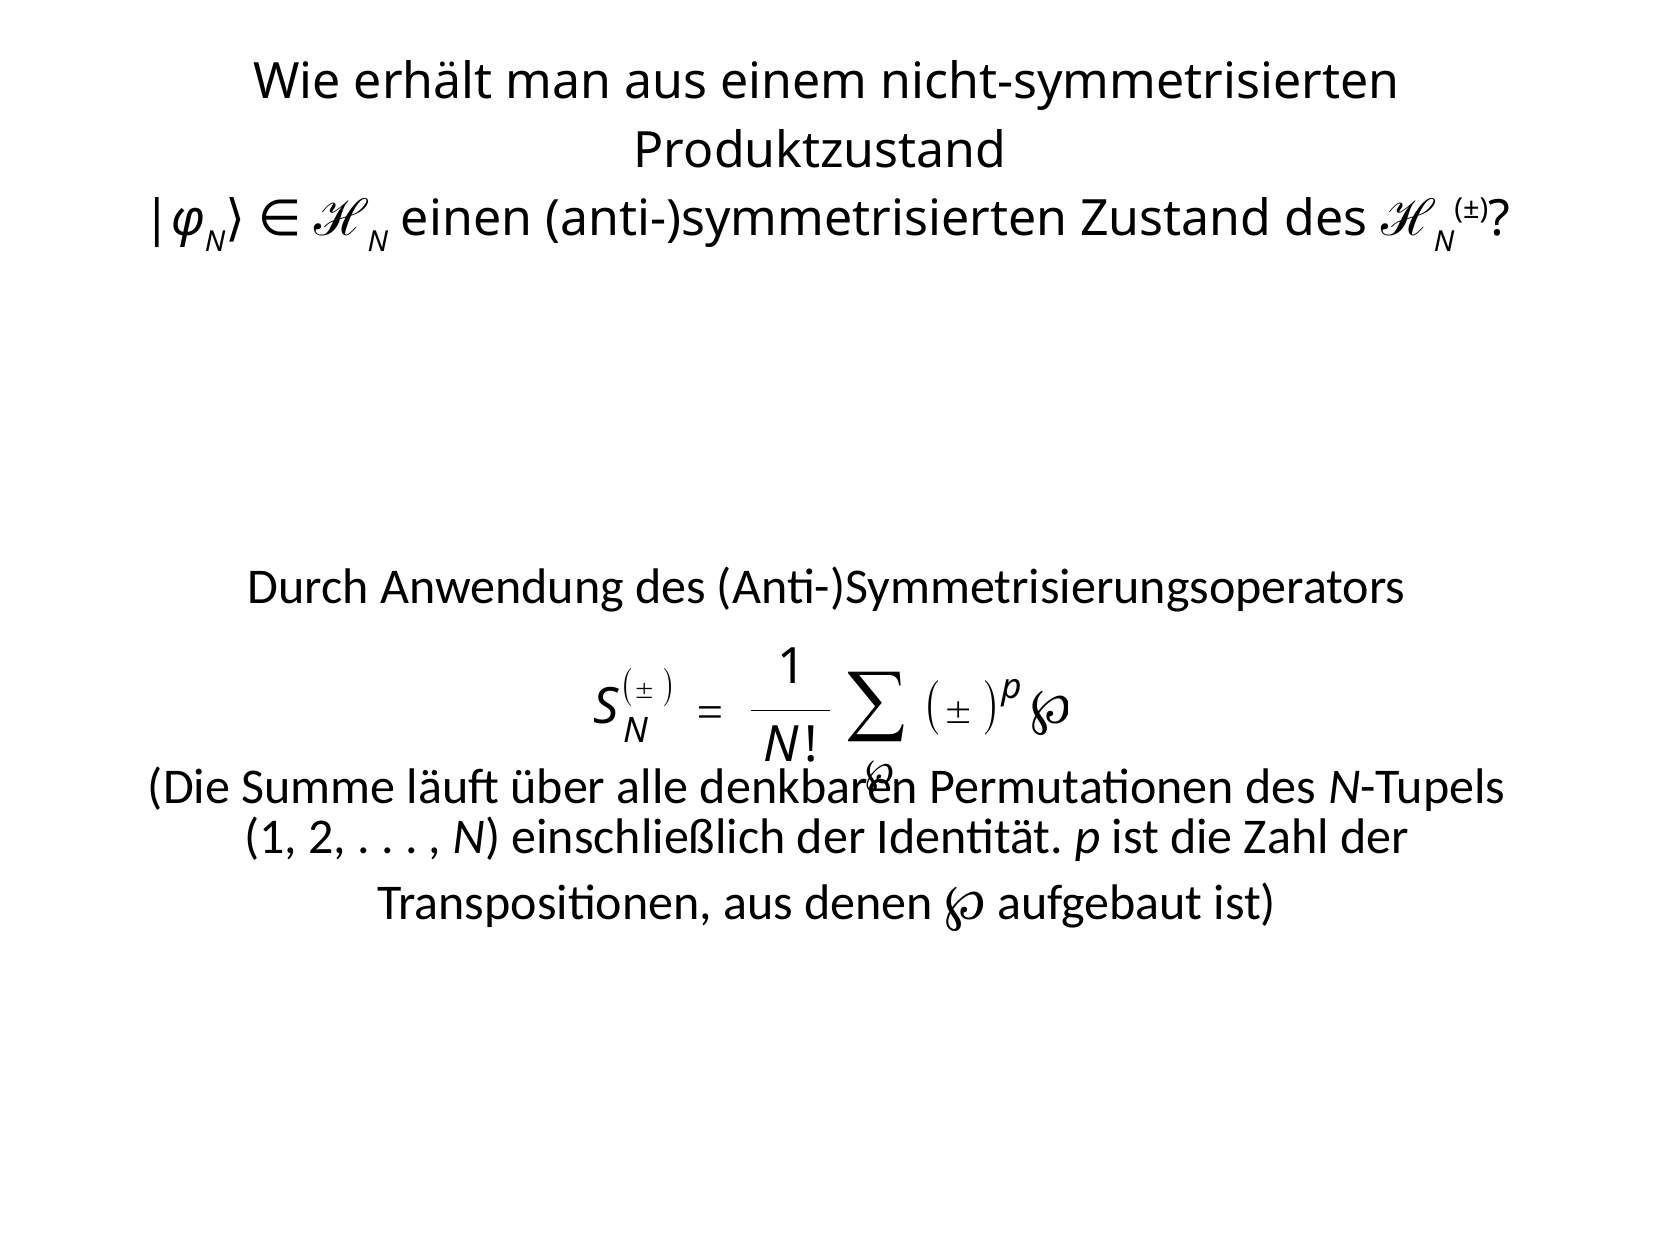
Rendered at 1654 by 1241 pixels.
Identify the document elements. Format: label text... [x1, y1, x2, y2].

subtitle Durch Anwendung des (Anti-)Symmetrisierungsoperators (Die Summe läuft über alle denkbaren Permutationen des N-Tupels (1, 2, . . . , N) einschließlich der Identität. p ist die Zahl der Transpositionen, aus denen ℘ aufgebaut ist) [82, 290, 1571, 1010]
title Wie erhält man aus einem nicht-symmetrisierten Produktzustand |φN⟩ ∈ ℋN einen (anti-)symmetrisierten Zustand des ℋN(±)? [82, 49, 1571, 257]
chart [585, 636, 1068, 793]
